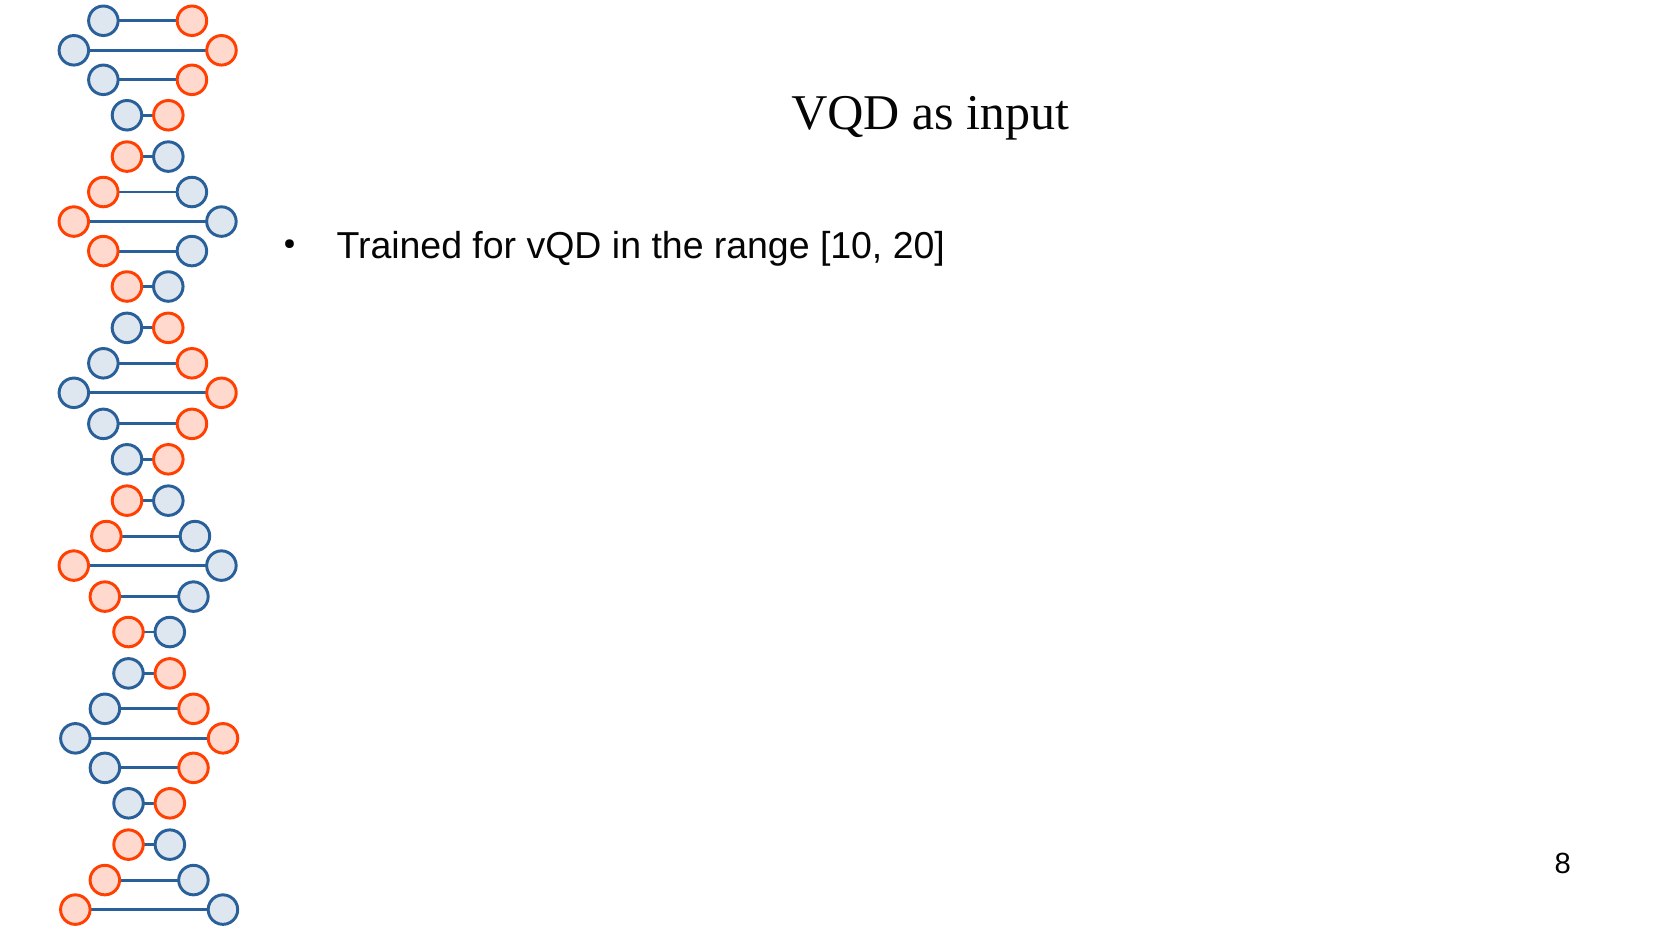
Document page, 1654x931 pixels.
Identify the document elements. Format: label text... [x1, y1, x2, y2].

list Trained for vQD in the range [10, 20] [265, 224, 1595, 764]
title VQD as input [265, 35, 1595, 189]
